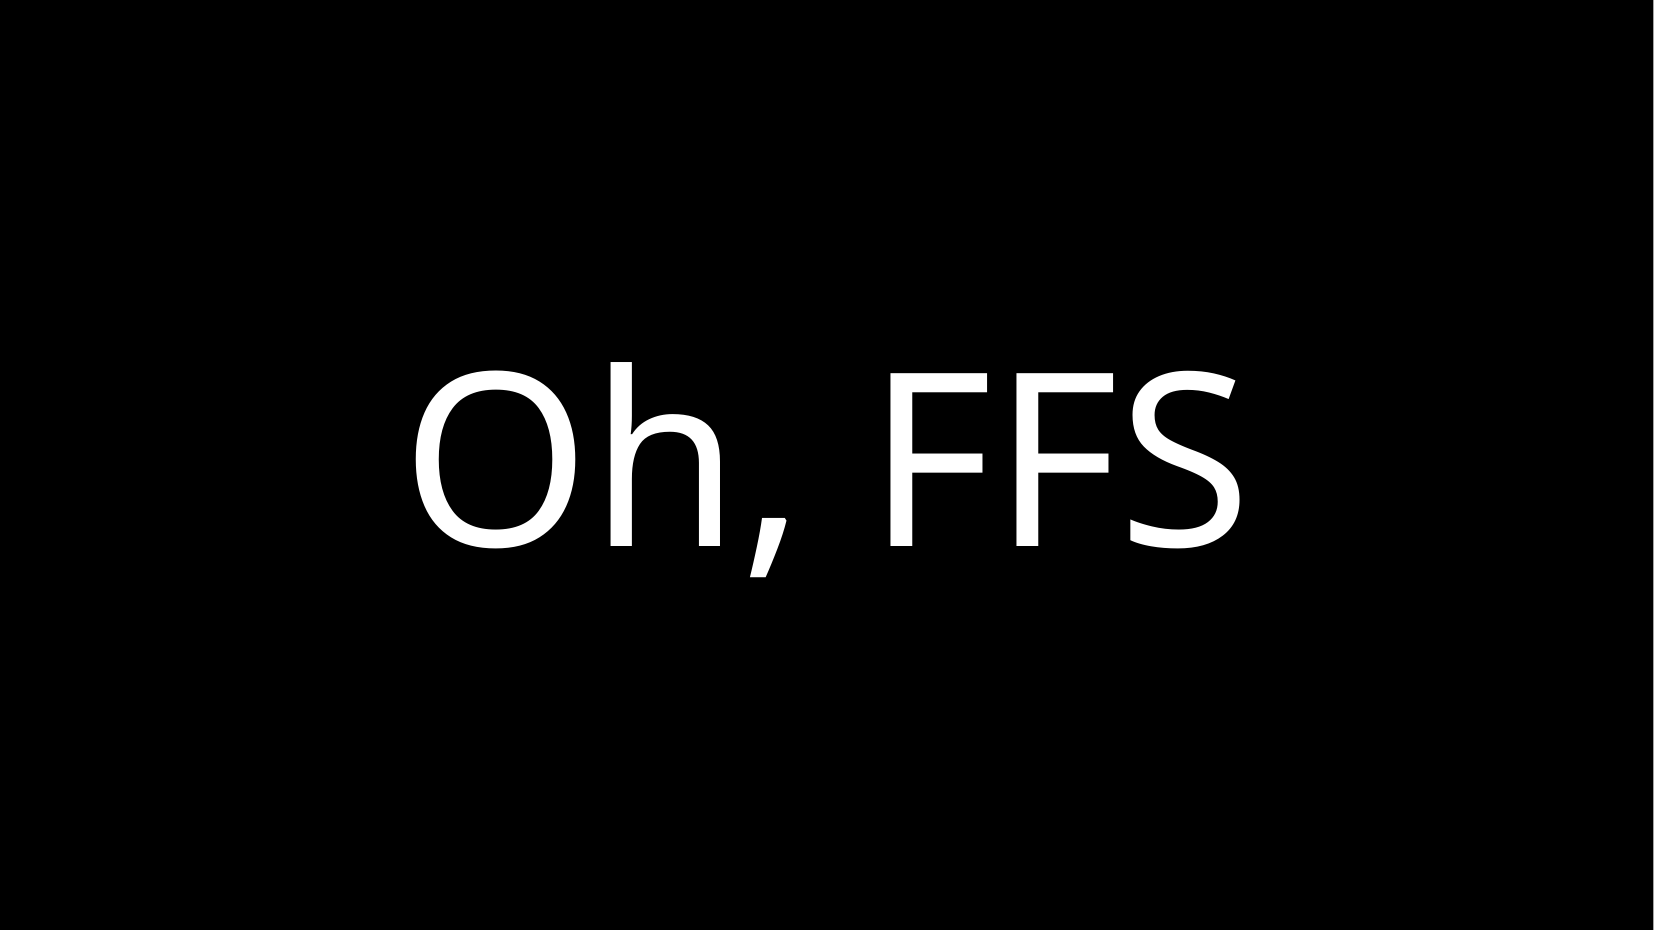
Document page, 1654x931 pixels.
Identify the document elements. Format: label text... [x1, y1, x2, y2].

title Oh, FFS [82, 306, 1571, 599]
